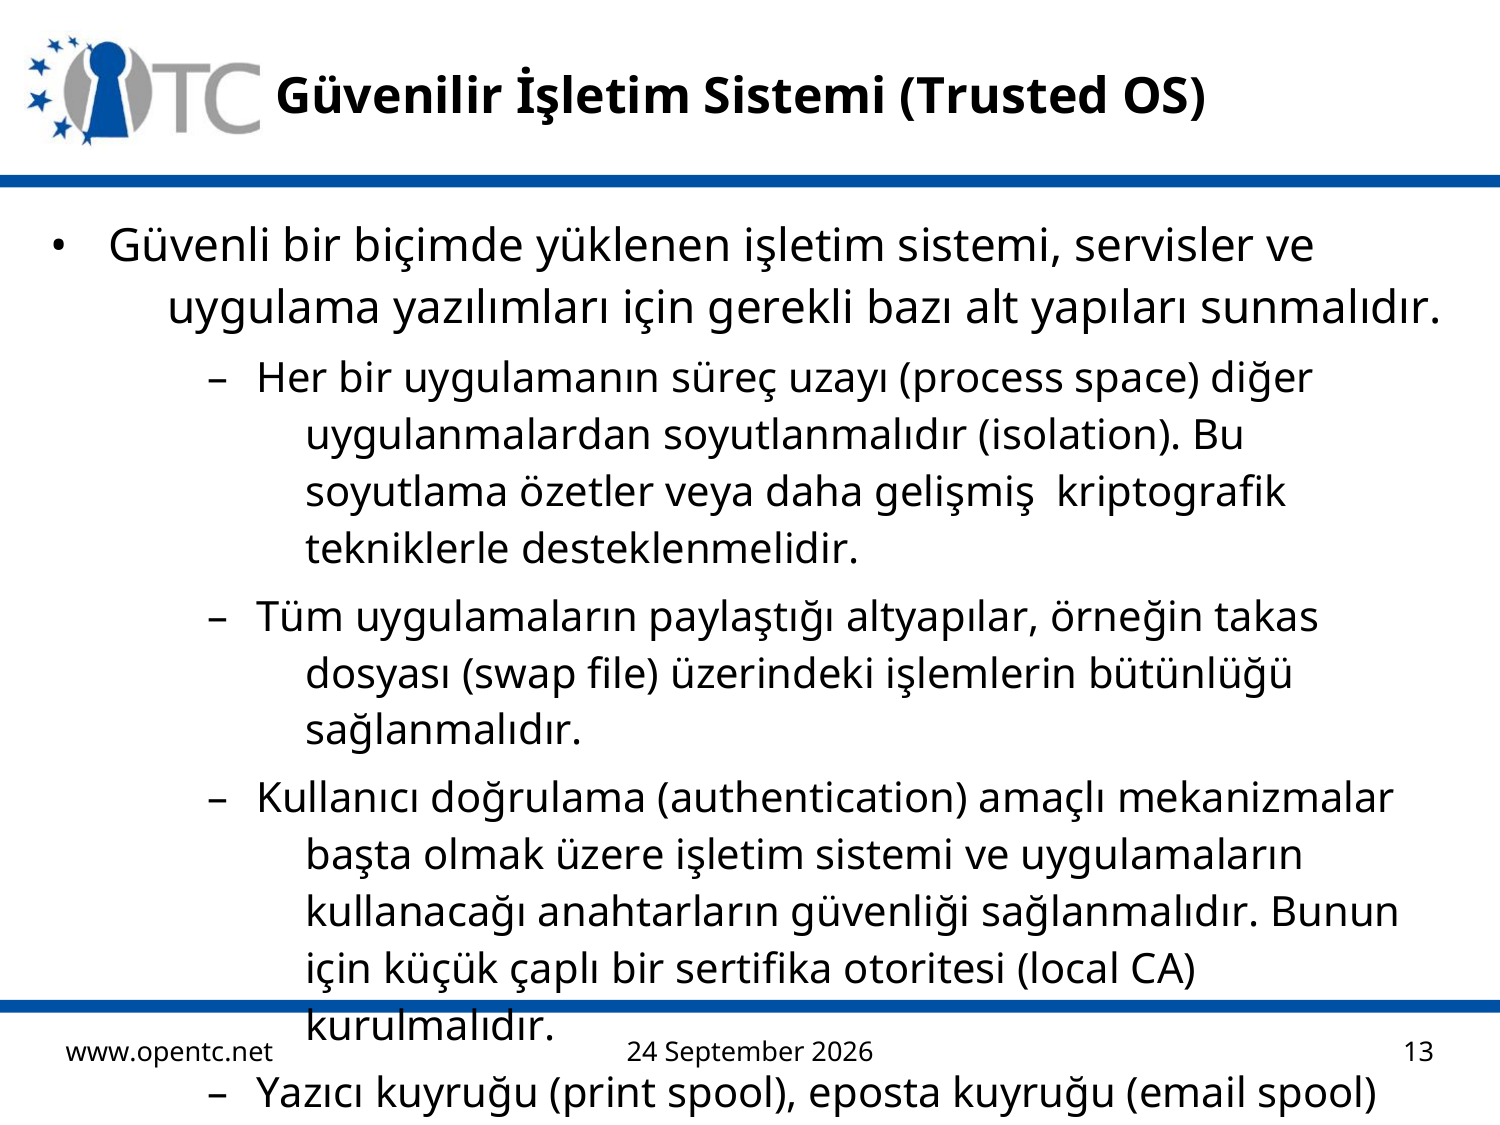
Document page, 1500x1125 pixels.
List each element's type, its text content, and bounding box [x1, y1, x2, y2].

list Güvenli bir biçimde yüklenen işletim sistemi, servisler ve uygulama yazılımları için gerekli bazı alt yapıları sunmalıdır. Her bir uygulamanın süreç uzayı (process space) diğer uygulanmalardan soyutlanmalıdır (isolation). Bu soyutlama özetler veya daha gelişmiş kriptografik tekniklerle desteklenmelidir. Tüm uygulamaların paylaştığı altyapılar, örneğin takas dosyası (swap file) üzerindeki işlemlerin bütünlüğü sağlanmalıdır. Kullanıcı doğrulama (authentication) amaçlı mekanizmalar başta olmak üzere işletim sistemi ve uygulamaların kullanacağı anahtarların güvenliği sağlanmalıdır. Bunun için küçük çaplı bir sertifika otoritesi (local CA) kurulmalıdır. Yazıcı kuyruğu (print spool), eposta kuyruğu (email spool) gibi bileşenlerin gerekli kriptografik desteğe kavuşması gerekir. [50, 212, 1450, 941]
title Güvenilir İşletim Sistemi (Trusted OS) [275, 7, 1450, 181]
picture [24, 30, 263, 150]
